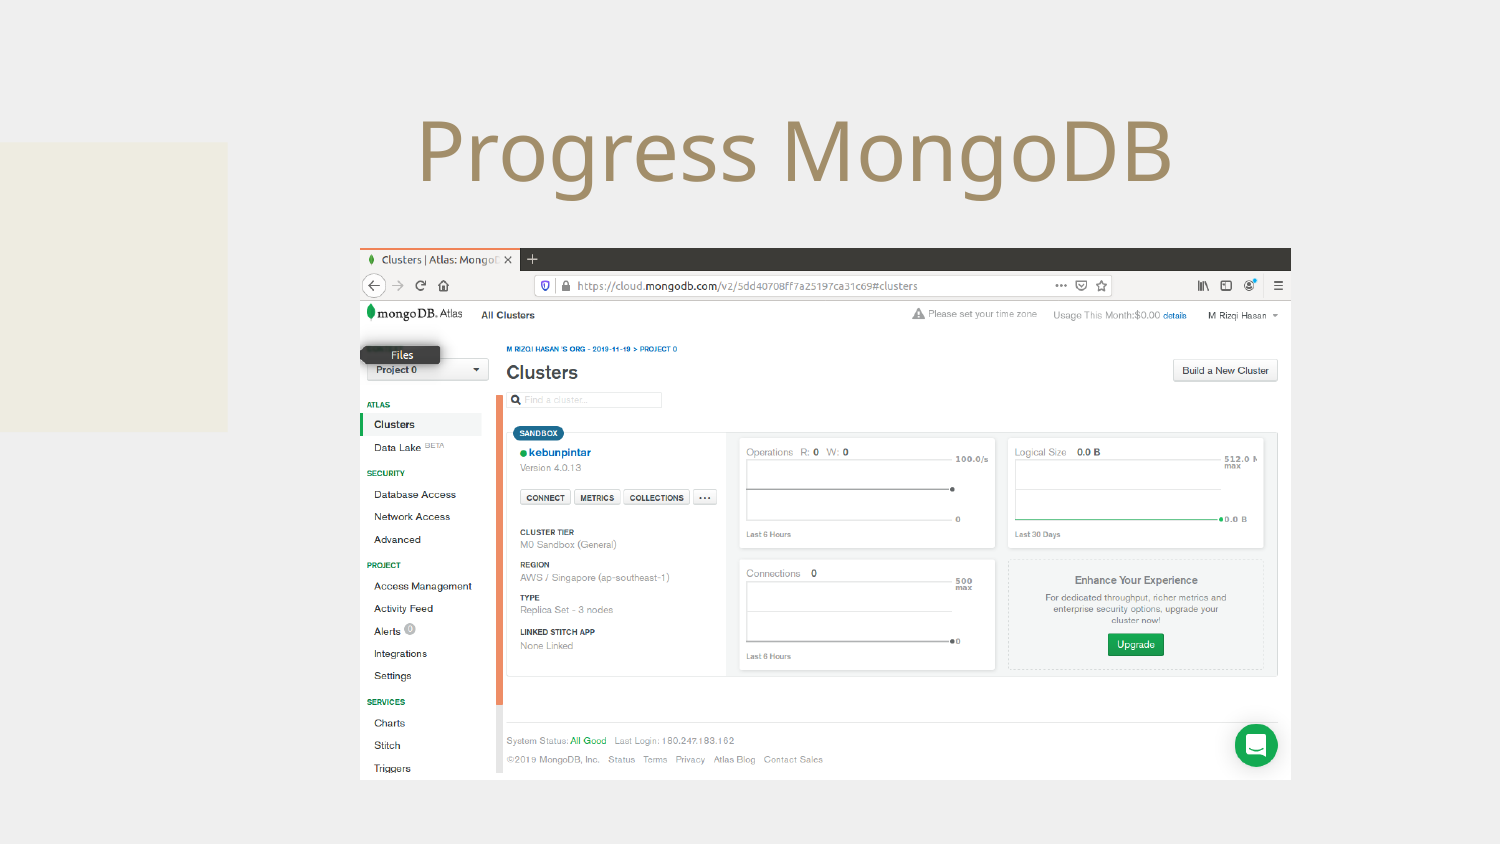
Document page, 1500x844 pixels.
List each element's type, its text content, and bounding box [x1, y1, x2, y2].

text_box Progress MongoDB [225, 66, 1365, 213]
picture [360, 248, 1291, 781]
